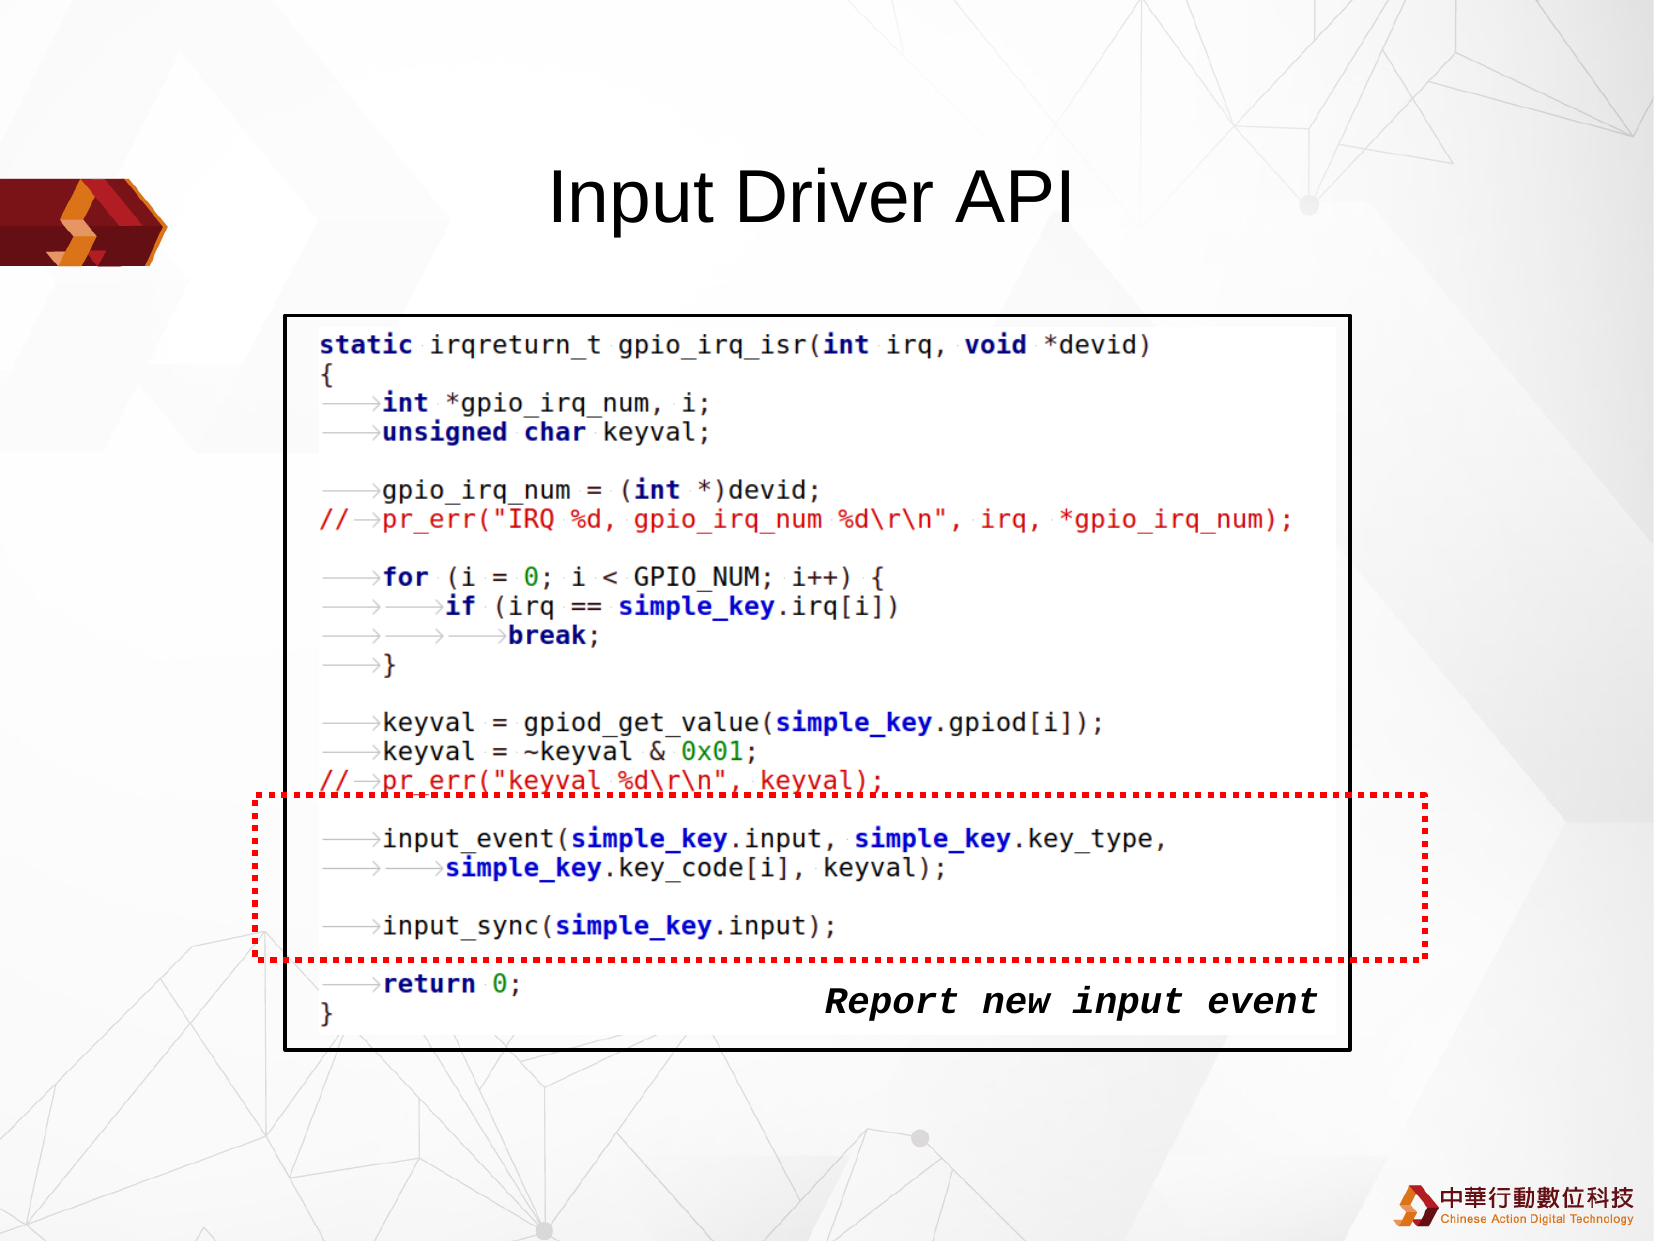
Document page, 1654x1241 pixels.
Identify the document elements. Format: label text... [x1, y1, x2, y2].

picture [0, 0, 1654, 1241]
title Input Driver API [118, 112, 1506, 281]
text_box Report new input event [810, 975, 1335, 1033]
